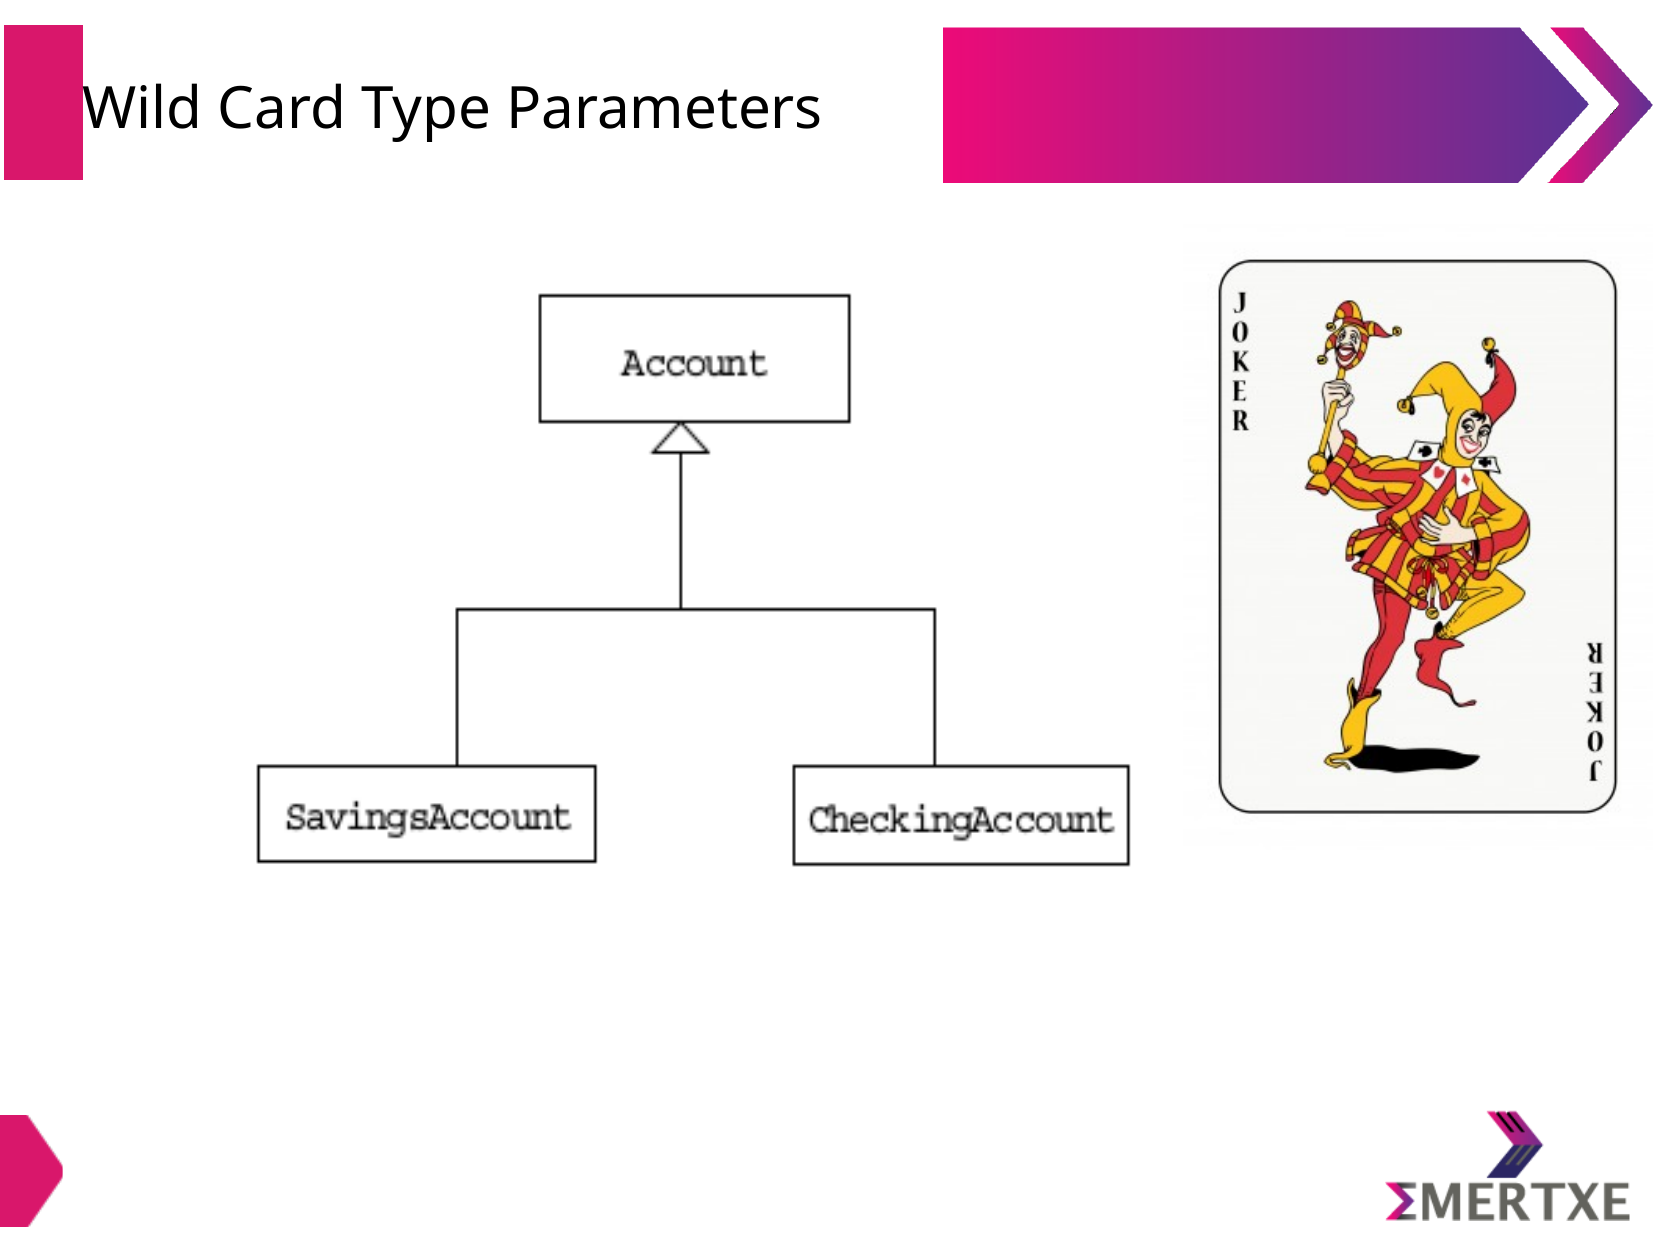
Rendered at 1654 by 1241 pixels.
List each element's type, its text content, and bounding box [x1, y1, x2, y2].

picture [1571, 27, 1653, 183]
picture [1385, 1107, 1631, 1221]
picture [180, 224, 1654, 946]
title Wild Card Type Parameters [82, 2, 1571, 210]
